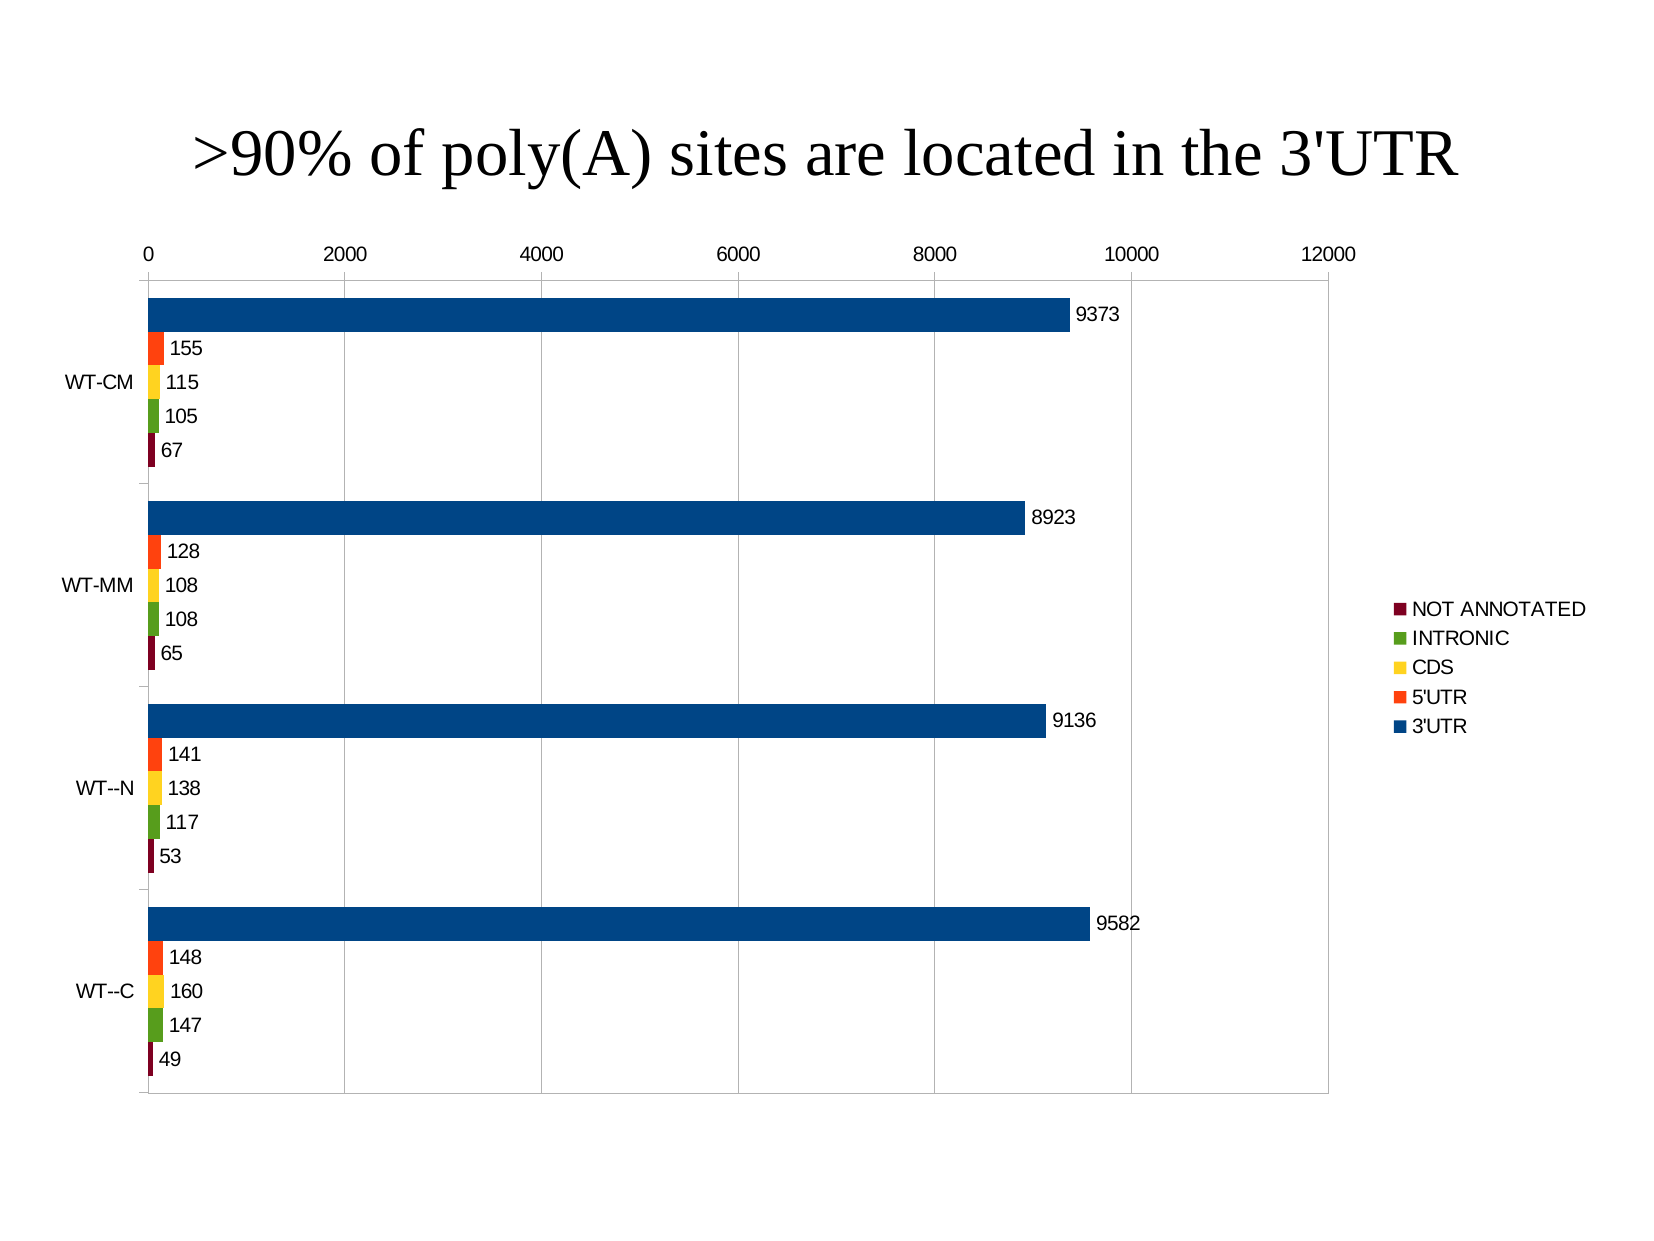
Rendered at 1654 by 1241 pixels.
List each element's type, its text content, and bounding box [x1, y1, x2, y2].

chart [30, 225, 1606, 1111]
title >90% of poly(A) sites are located in the 3'UTR [82, 49, 1571, 225]
